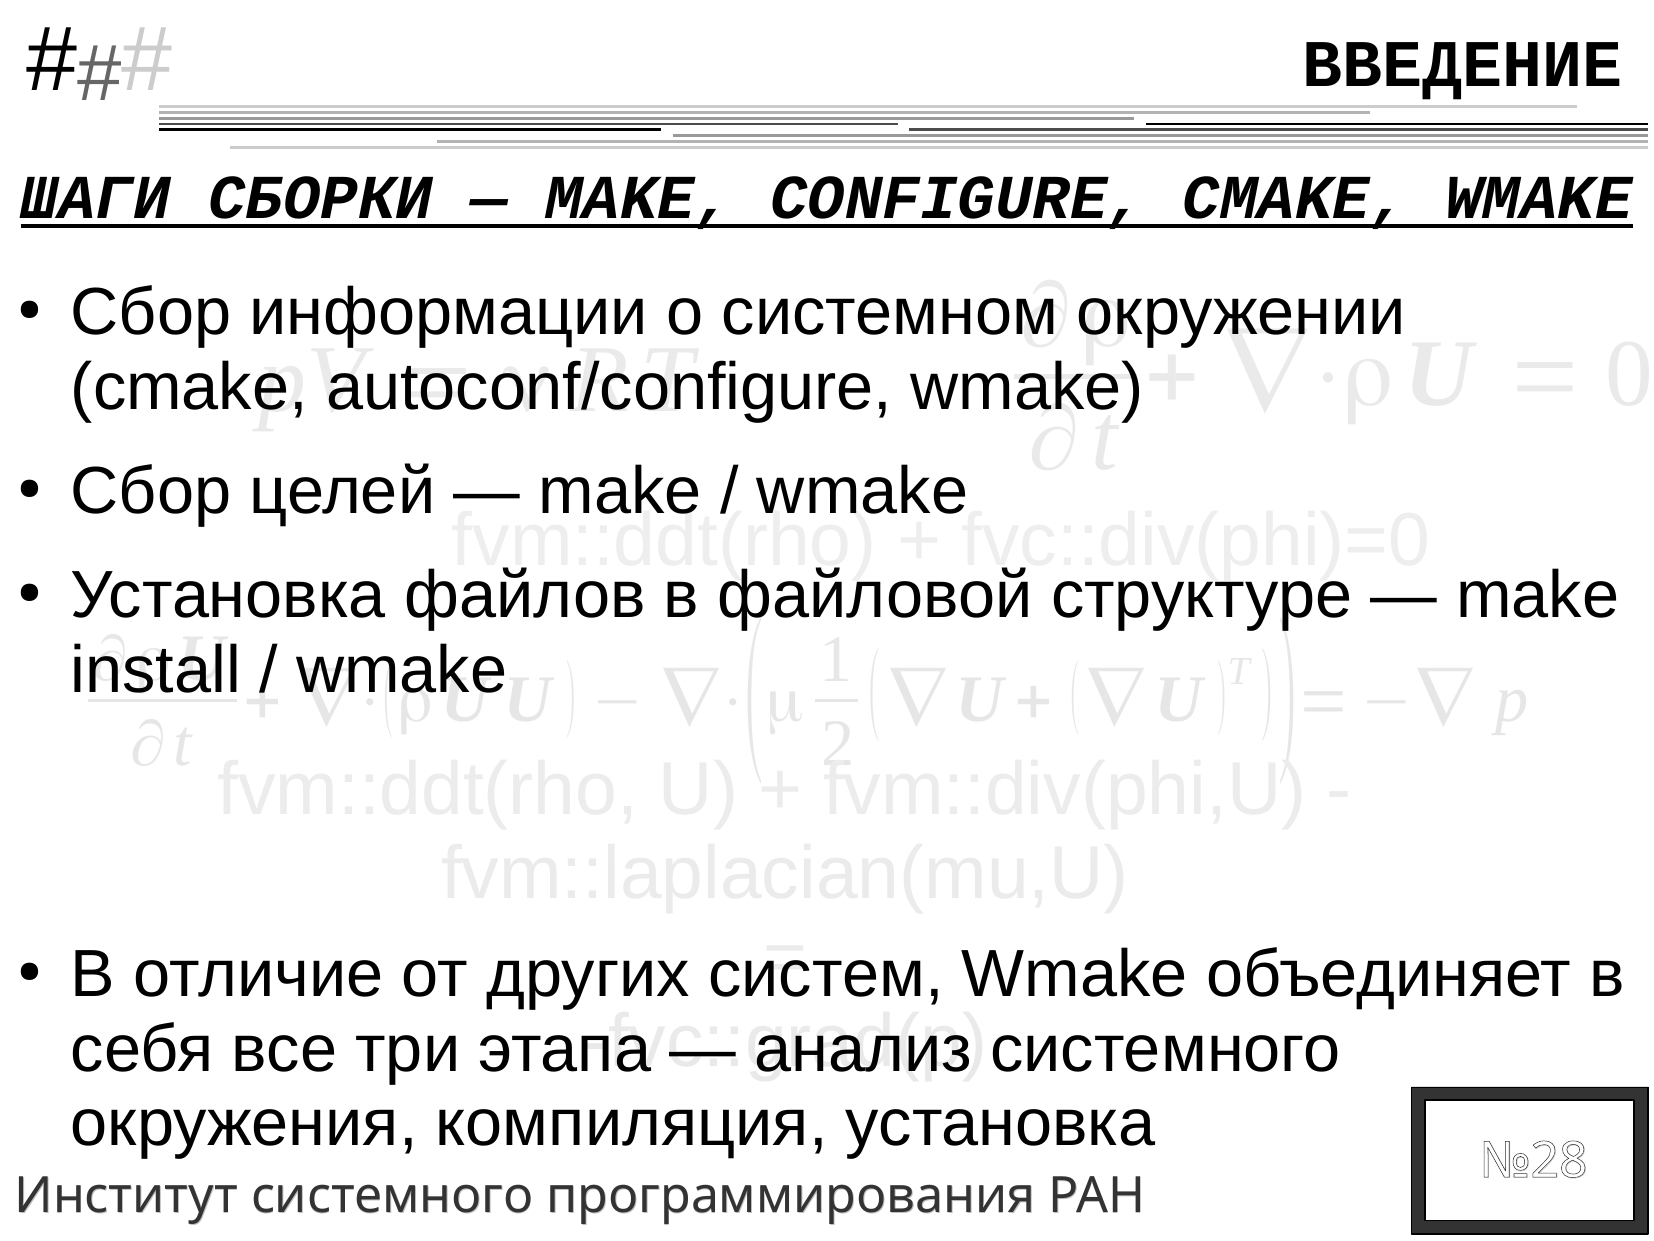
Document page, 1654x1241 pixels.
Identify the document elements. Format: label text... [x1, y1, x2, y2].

list Сбор информации о системном окружении (cmake, autoconf/configure, wmake) Сбор целей — make / wmake Установка файлов в файловой структуре — make install / wmake В отличие от других систем, Wmake объединяет в себя все три этапа — анализ системного окружения, компиляция, установка [0, 274, 1654, 1161]
title ШАГИ СБОРКИ — MAKE, CONFIGURE, CMAKE, WMAKE [0, 147, 1654, 257]
